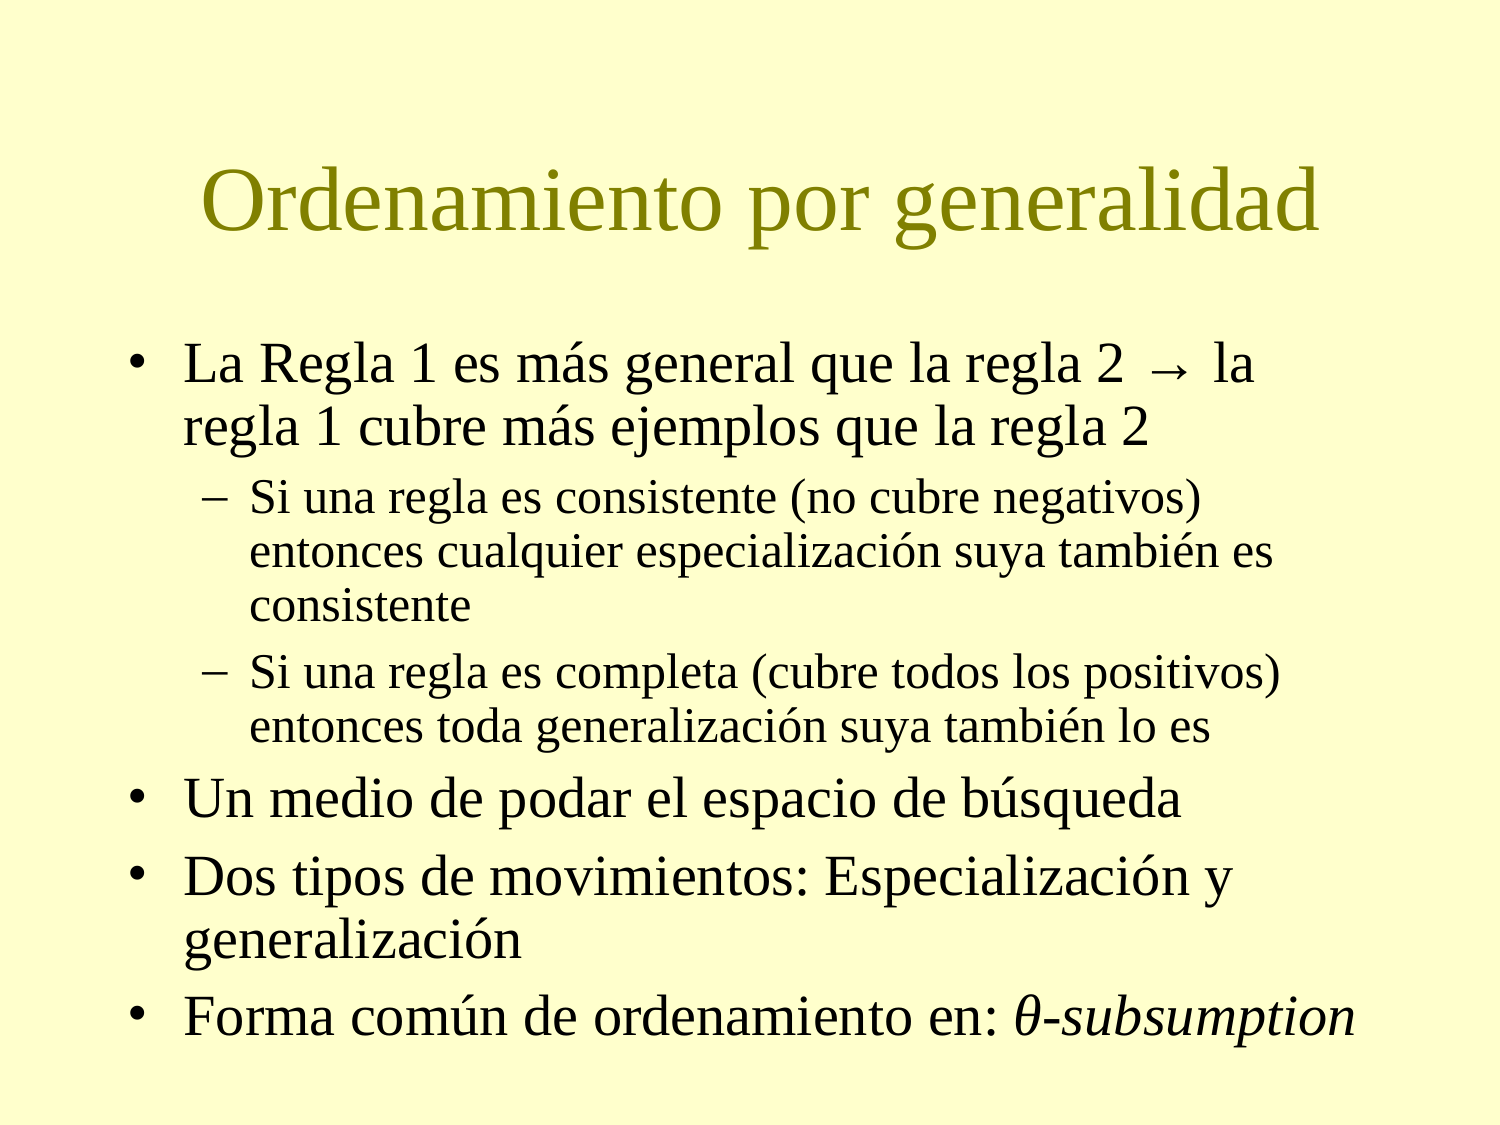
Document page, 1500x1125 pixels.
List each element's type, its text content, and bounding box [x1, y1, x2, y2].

list La Regla 1 es más general que la regla 2 → la regla 1 cubre más ejemplos que la regla 2 Si una regla es consistente (no cubre negativos) entonces cualquier especialización suya también es consistente Si una regla es completa (cubre todos los positivos) entonces toda generalización suya también lo es Un medio de podar el espacio de búsqueda Dos tipos de movimientos: Especialización y generalización Forma común de ordenamiento en: θ-subsumption [112, 324, 1388, 1057]
title Ordenamiento por generalidad [112, 99, 1388, 288]
